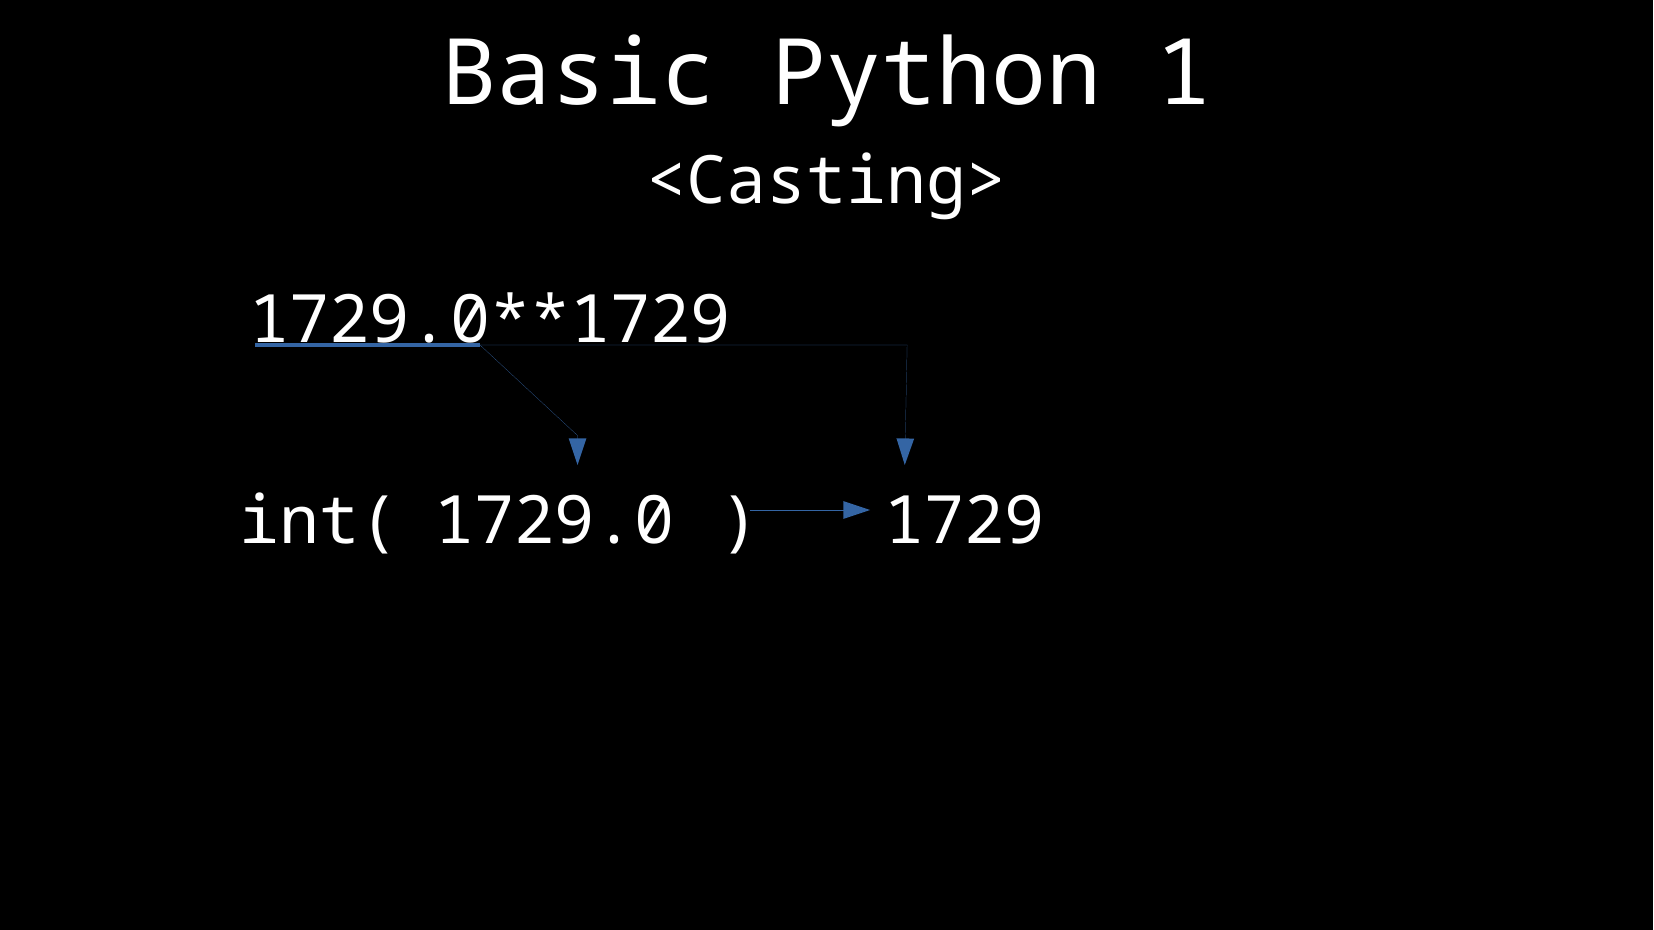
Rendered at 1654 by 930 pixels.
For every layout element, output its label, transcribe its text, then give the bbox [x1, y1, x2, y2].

text_box int( ) [225, 465, 420, 547]
text_box 1729.0**1729 [235, 263, 826, 345]
title Basic Python 1 <Casting> [82, 35, 1571, 194]
text_box int( ) [736, 465, 775, 547]
text_box 1729.0 [420, 465, 736, 614]
text_box 1729 [870, 465, 1060, 547]
